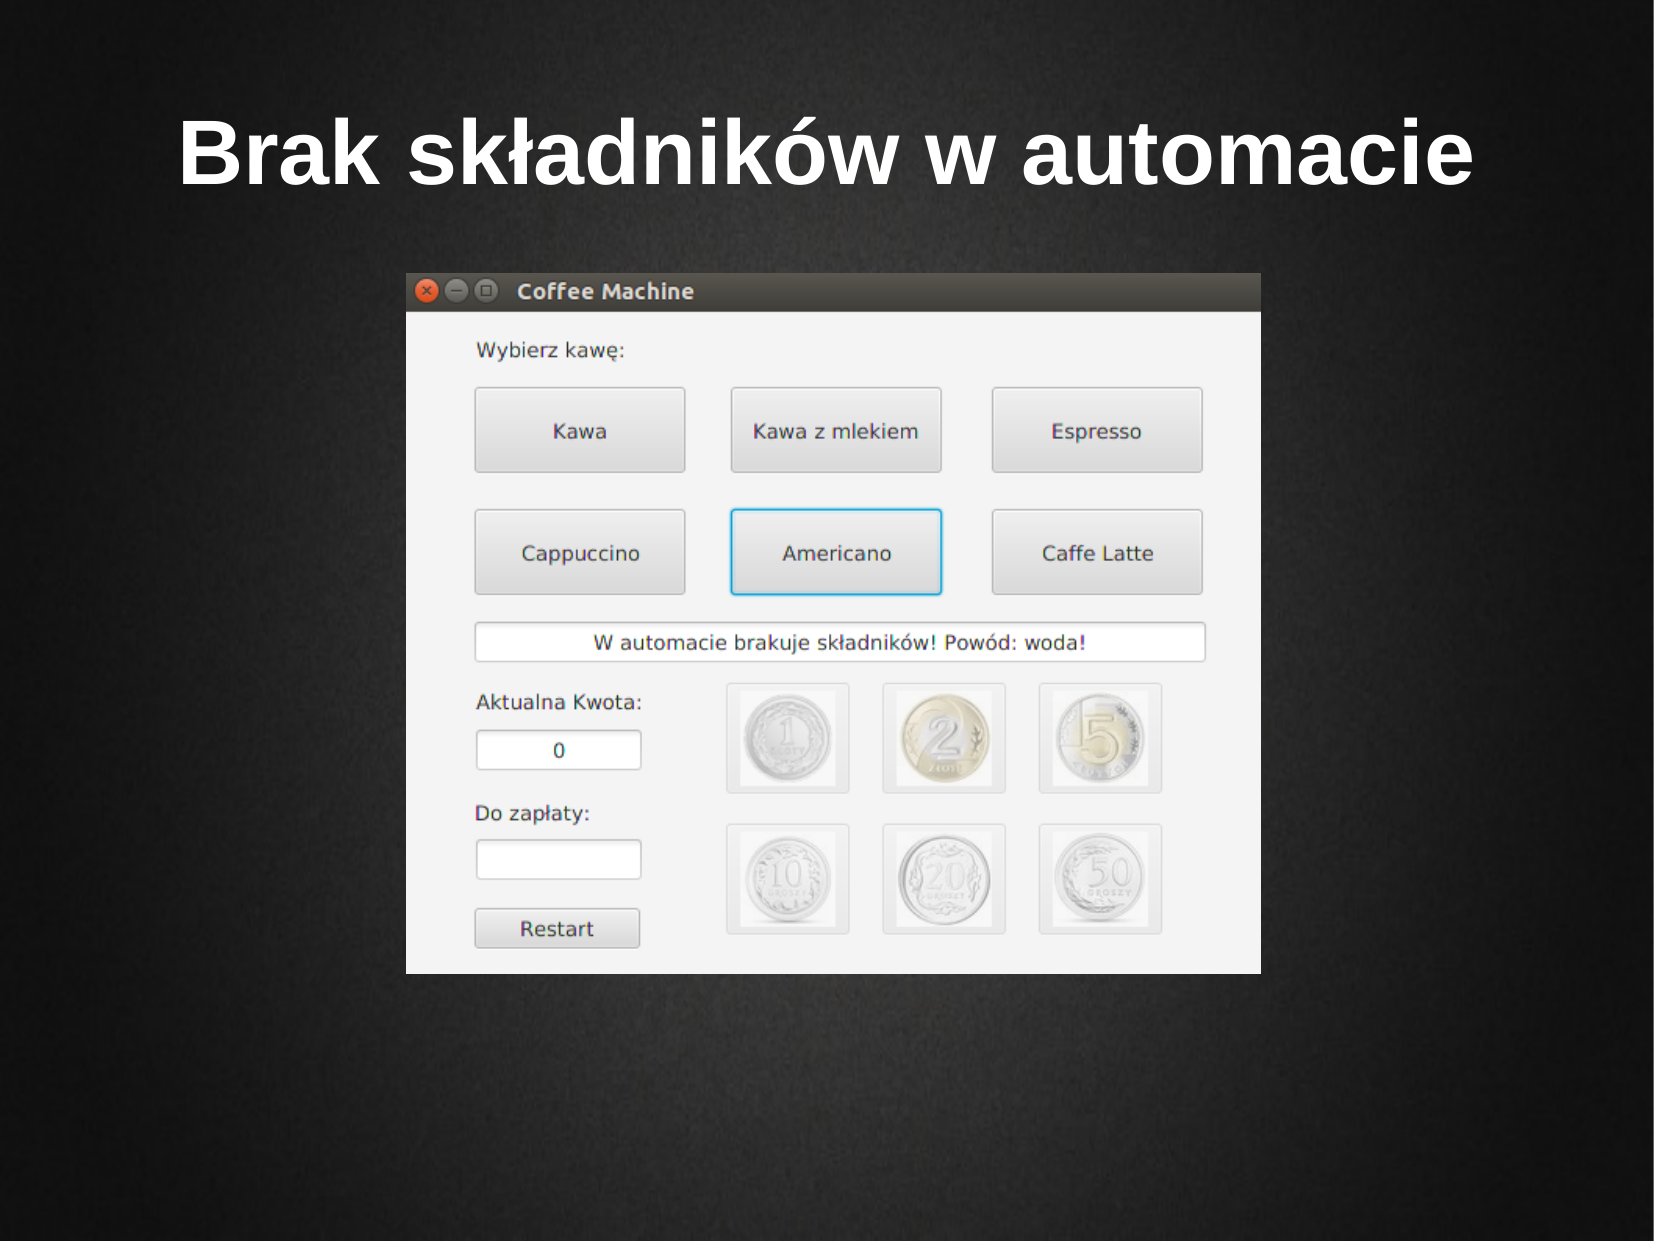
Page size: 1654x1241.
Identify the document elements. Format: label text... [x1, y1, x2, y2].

picture [0, 0, 1654, 1241]
title Brak składników w automacie [82, 49, 1571, 257]
